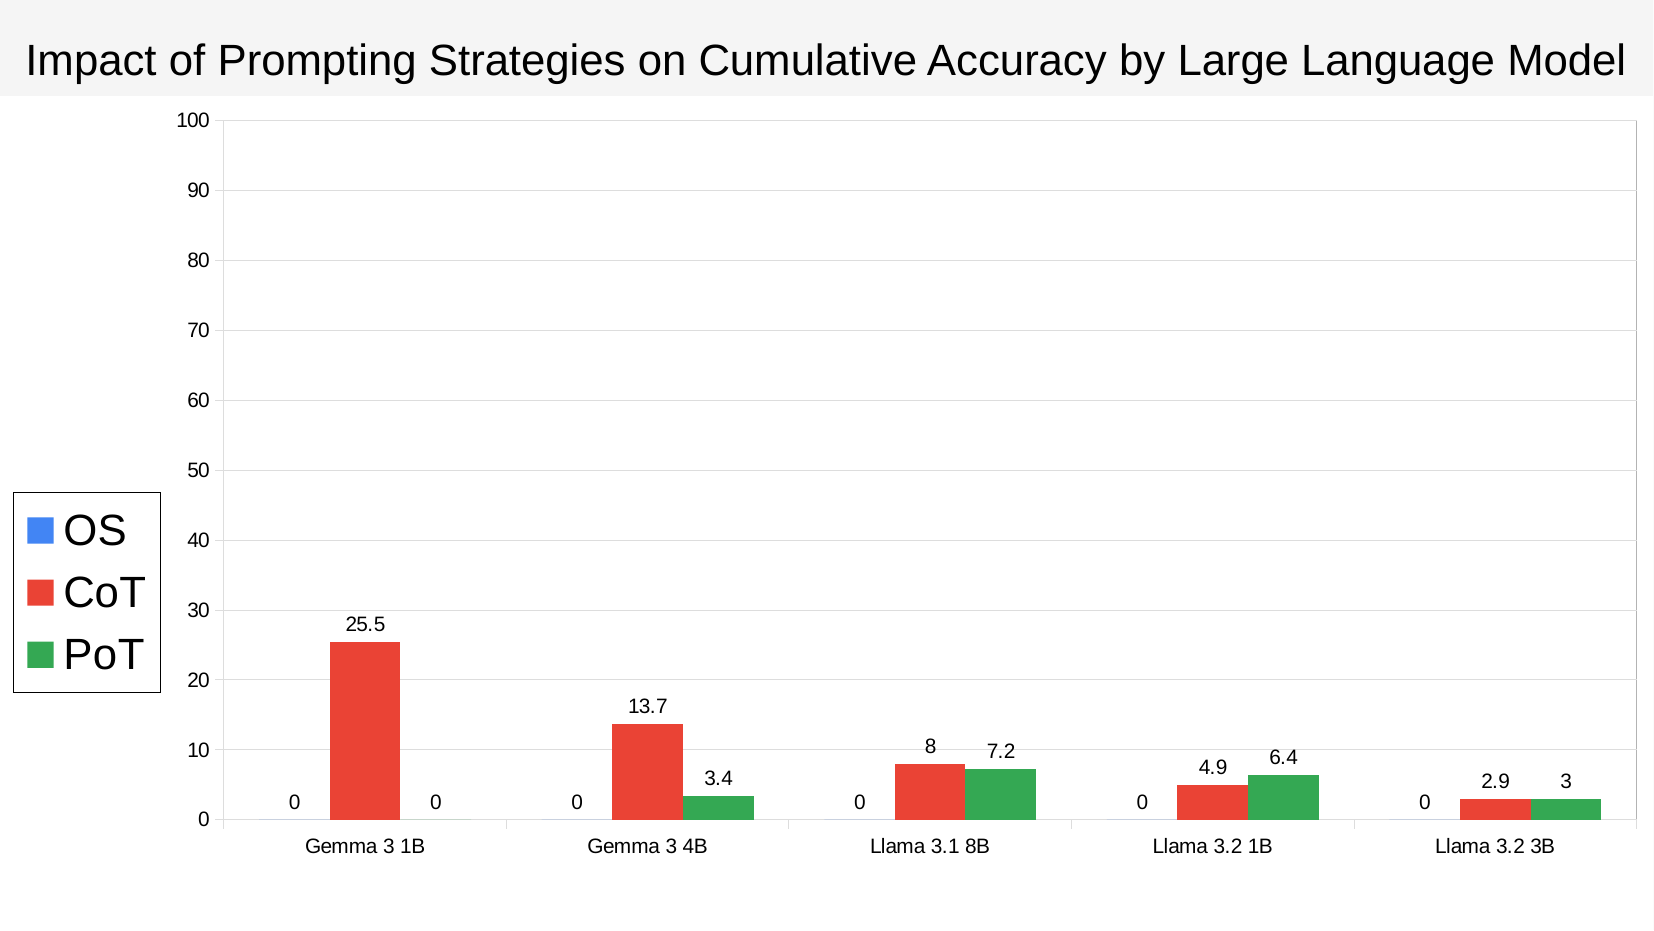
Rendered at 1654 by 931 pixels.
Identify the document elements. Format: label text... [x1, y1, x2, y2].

title Impact of Prompting Strategies on Cumulative Accuracy by Large Language Model [0, 29, 1654, 92]
chart [0, 96, 1653, 931]
